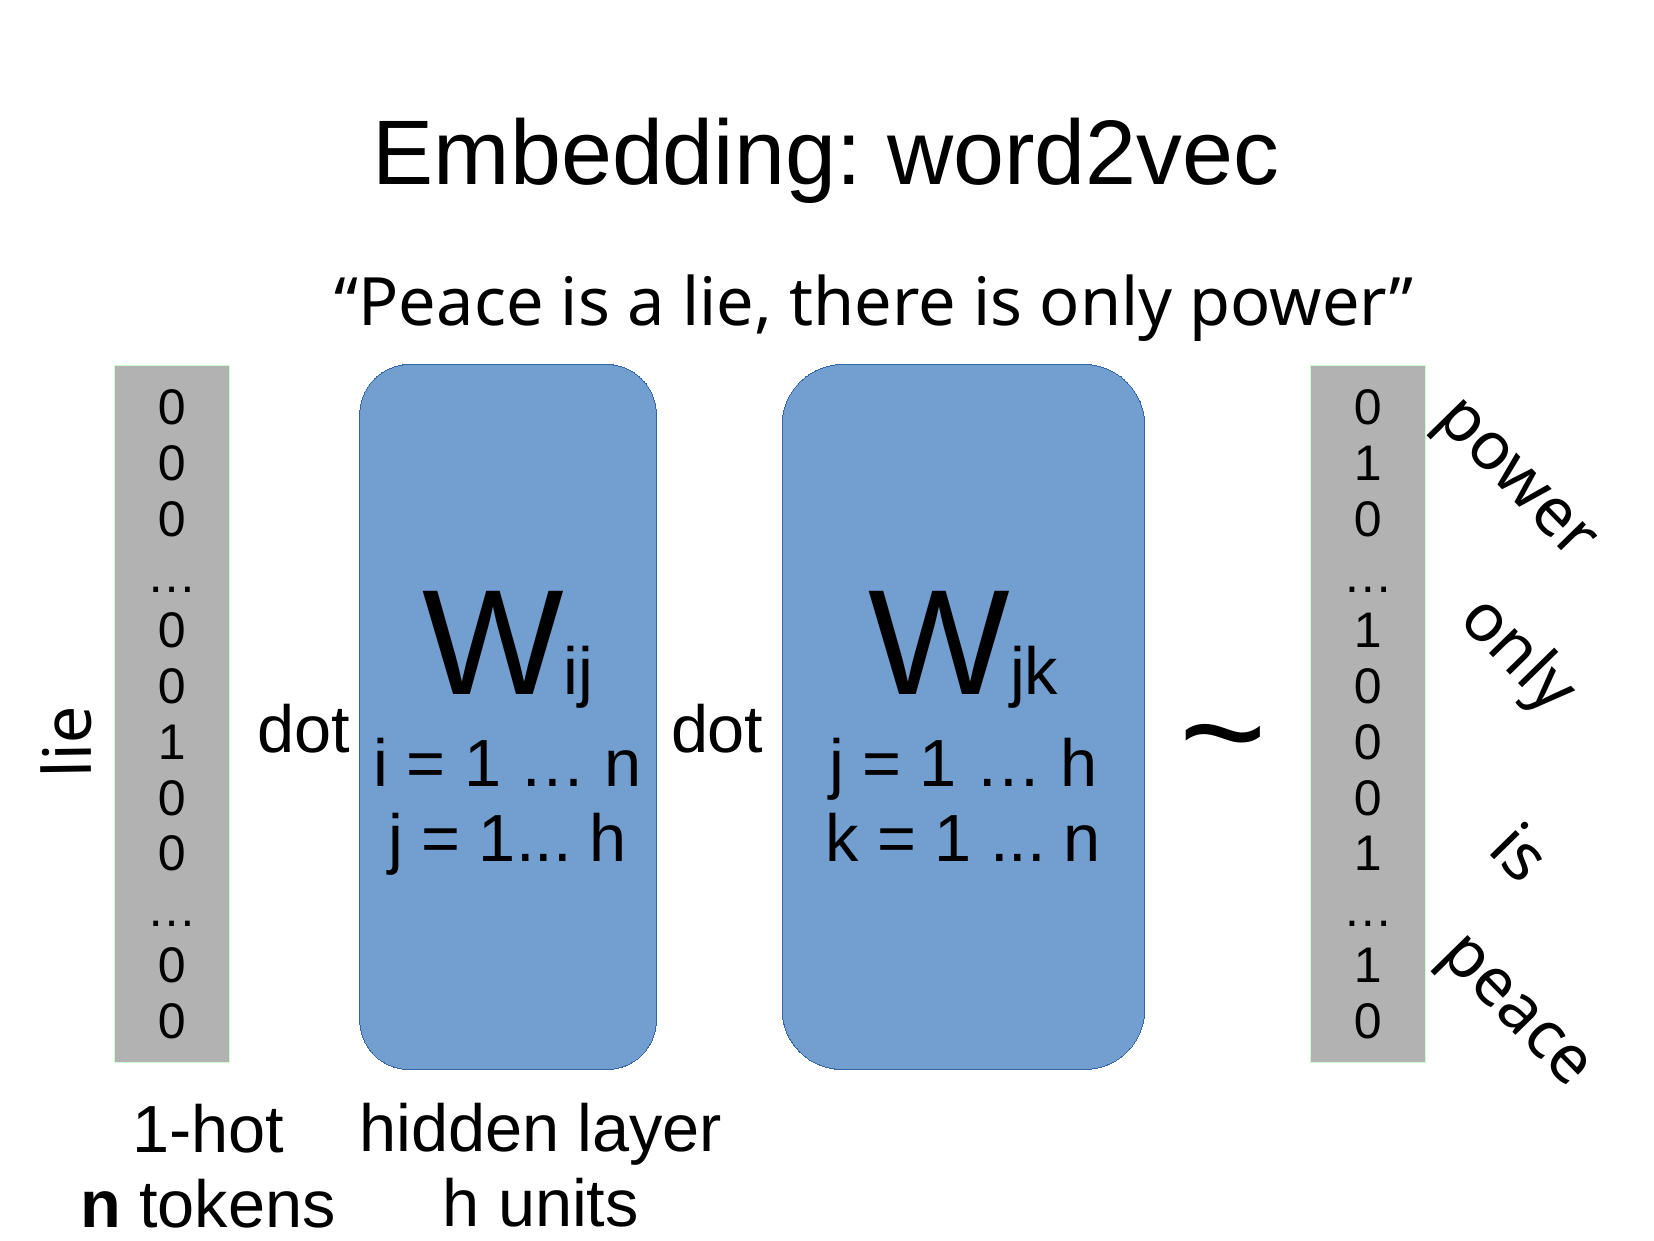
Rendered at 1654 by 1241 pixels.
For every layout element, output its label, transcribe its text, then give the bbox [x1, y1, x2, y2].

text_box is [1398, 716, 1654, 977]
text_box dot [656, 685, 874, 775]
text_box 0 0 0 … 0 0 1 0 0 … 0 0 [114, 365, 230, 1063]
text_box power [1398, 338, 1654, 599]
text_box only [1398, 516, 1654, 776]
text_box “Peace is a lie, there is only power” [176, 246, 1574, 340]
text_box peace [1398, 870, 1654, 1131]
text_box dot [242, 684, 460, 775]
text_box 1-hot n tokens [48, 1084, 257, 1241]
text_box lie [11, 687, 106, 797]
title Embedding: word2vec [82, 49, 1571, 257]
text_box Wjk j = 1 … h k = 1 ... n [782, 364, 1145, 1070]
text_box hidden layer h units [257, 1083, 825, 1241]
text_box ~ [1164, 640, 1288, 824]
text_box 0 1 0 … 1 0 0 0 1 … 1 0 [1310, 365, 1426, 1063]
text_box Wij i = 1 … n j = 1... h [359, 364, 657, 1070]
